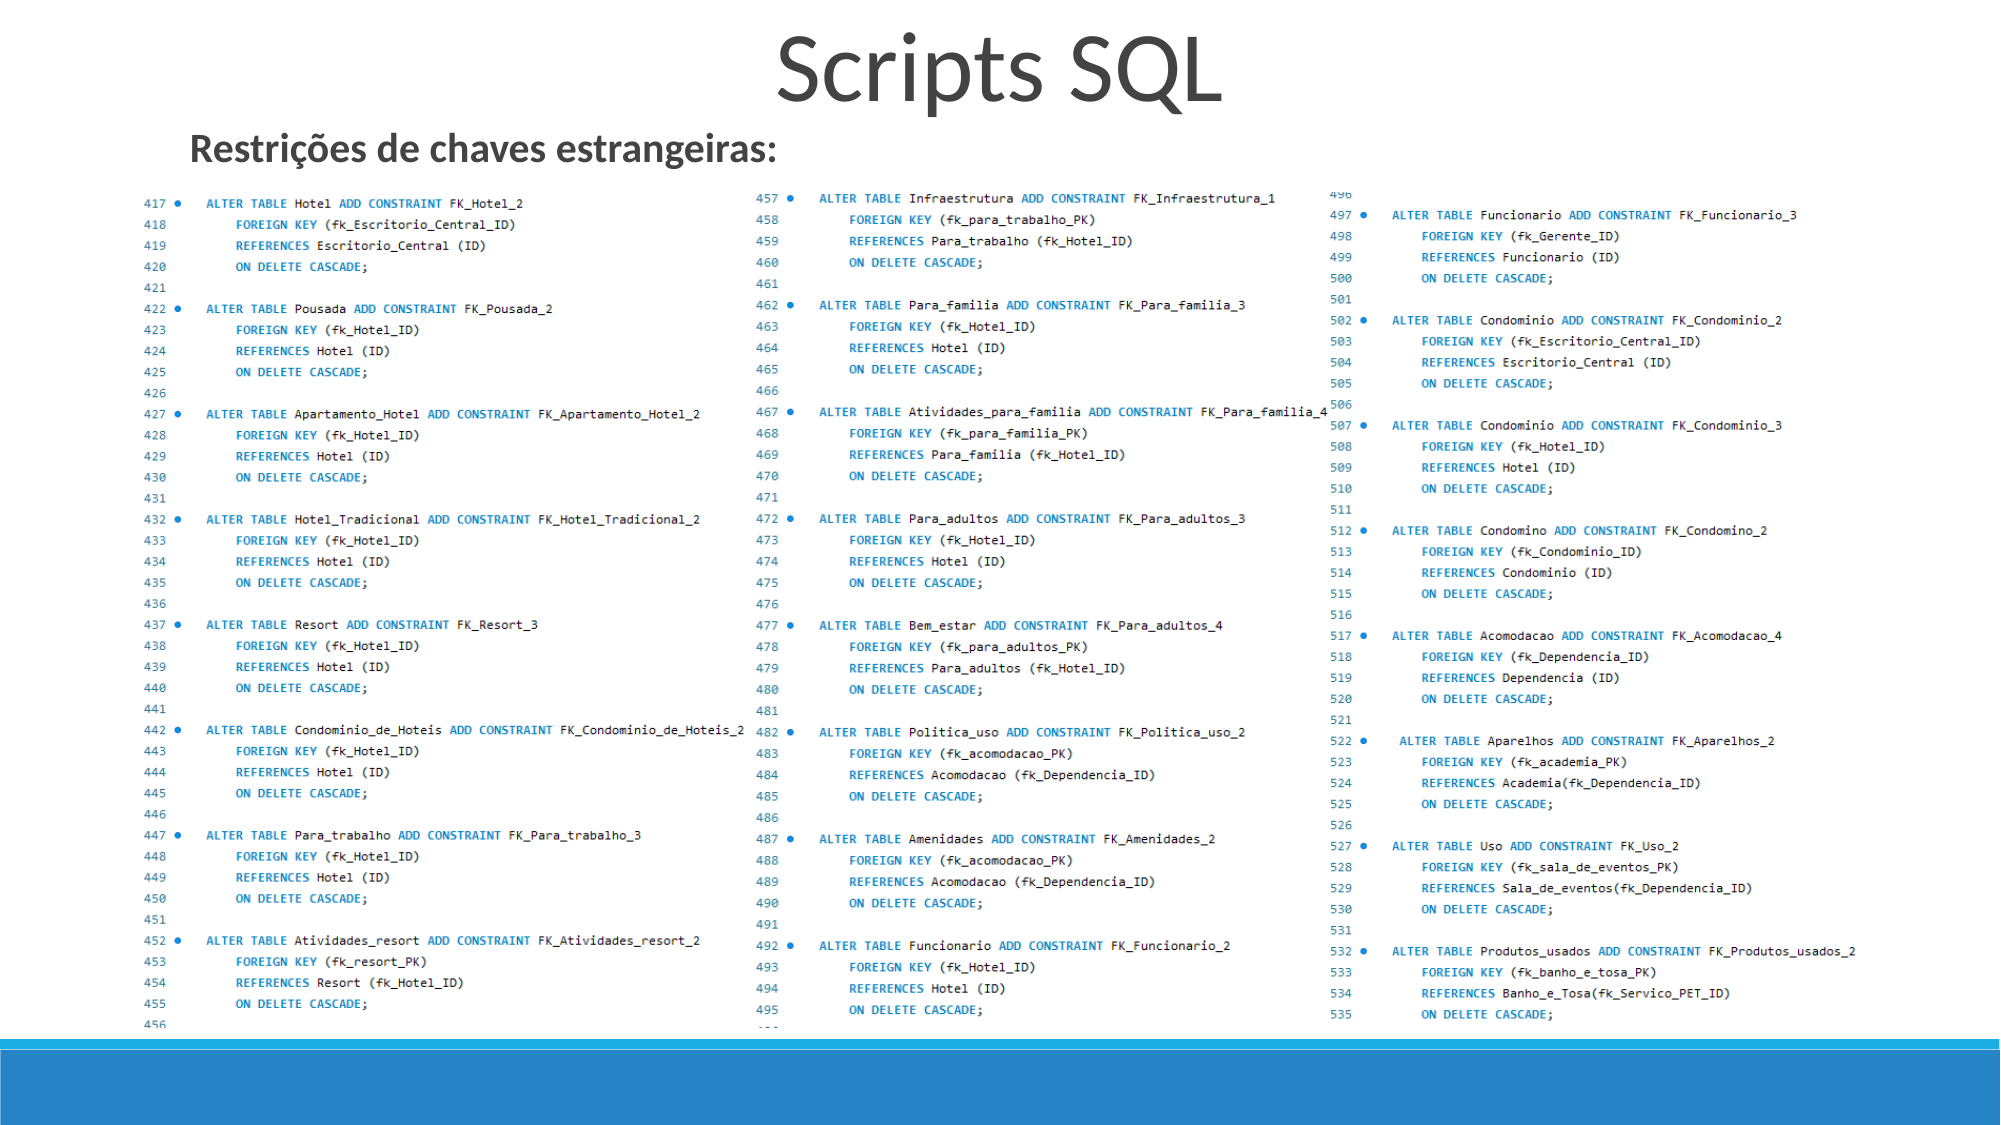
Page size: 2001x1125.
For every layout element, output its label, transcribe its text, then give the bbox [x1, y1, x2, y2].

picture [142, 192, 1858, 1028]
text_box Restrições de chaves estrangeiras: [175, 119, 1825, 192]
text_box Scripts SQL [175, 0, 1825, 119]
